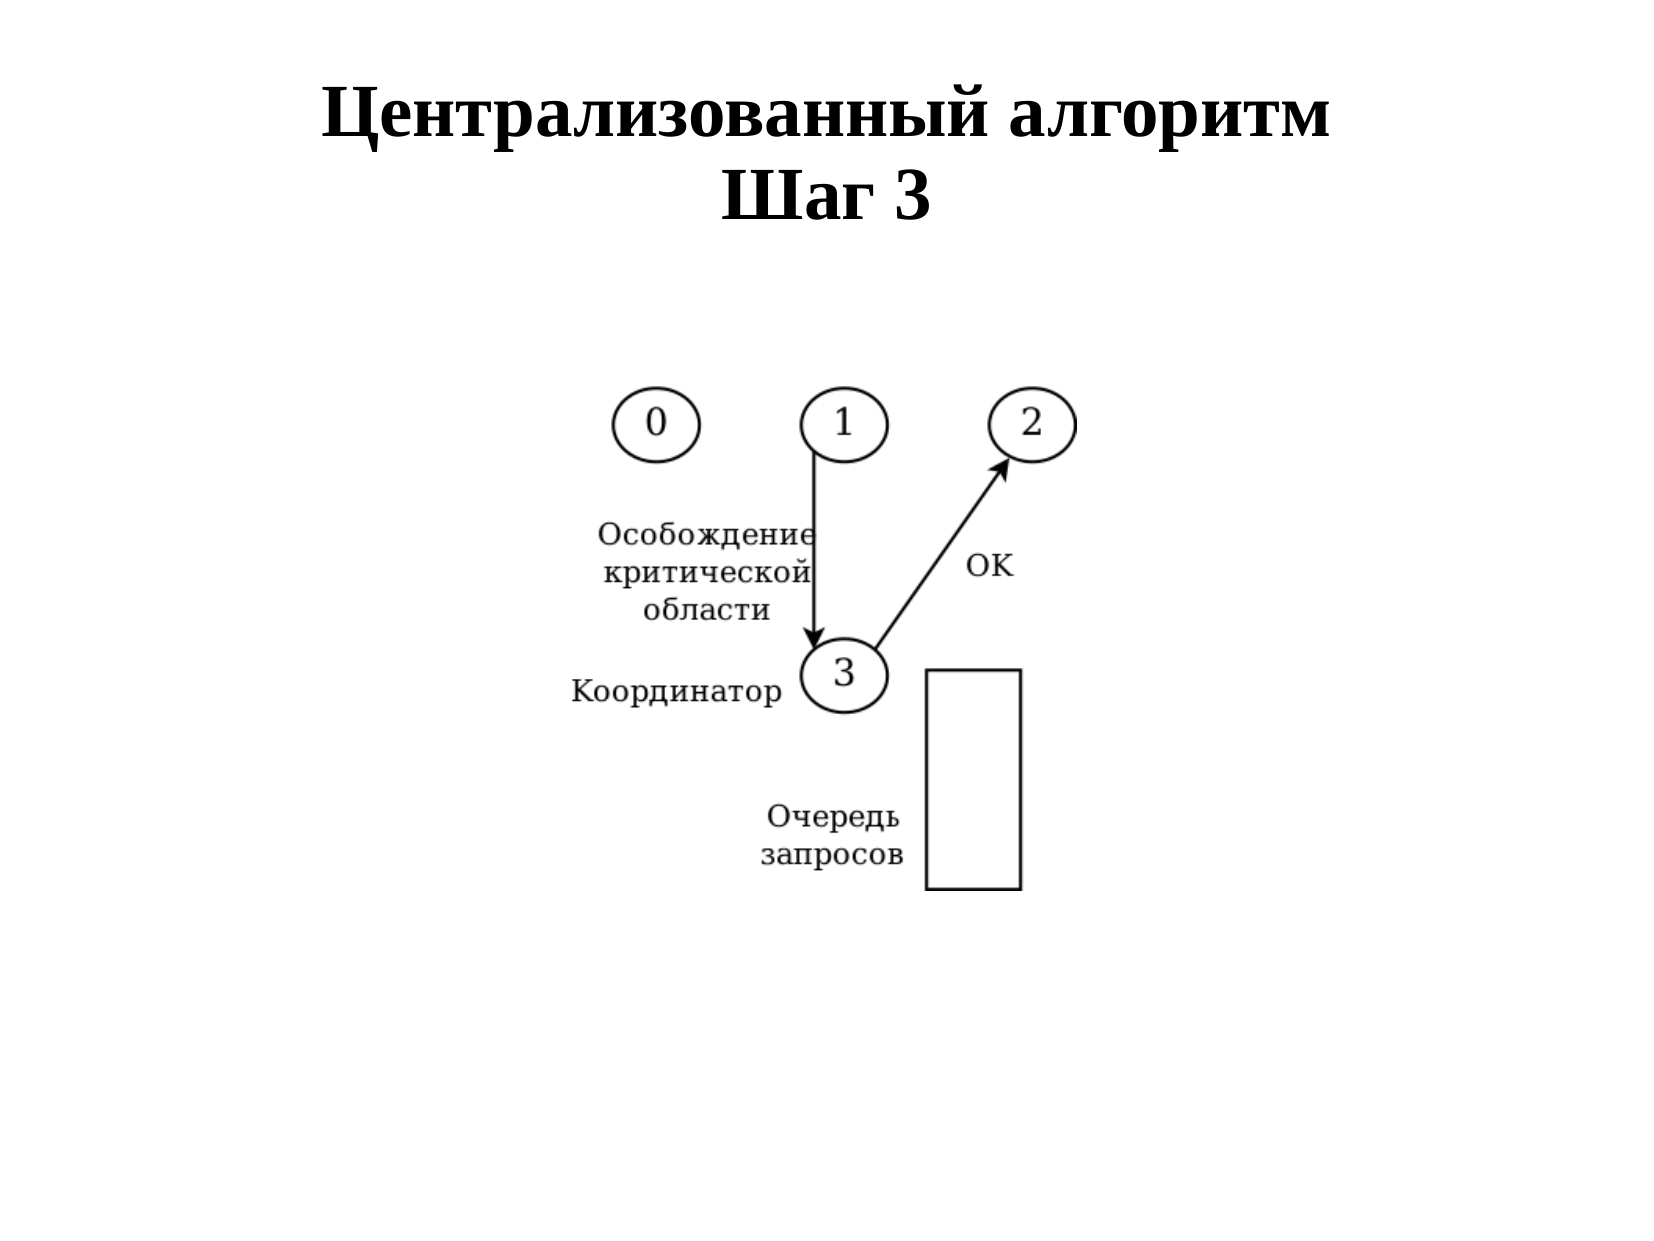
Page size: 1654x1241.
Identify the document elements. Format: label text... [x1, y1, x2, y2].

picture [571, 349, 1077, 891]
title Централизованный алгоритм Шаг 3 [82, 56, 1571, 250]
